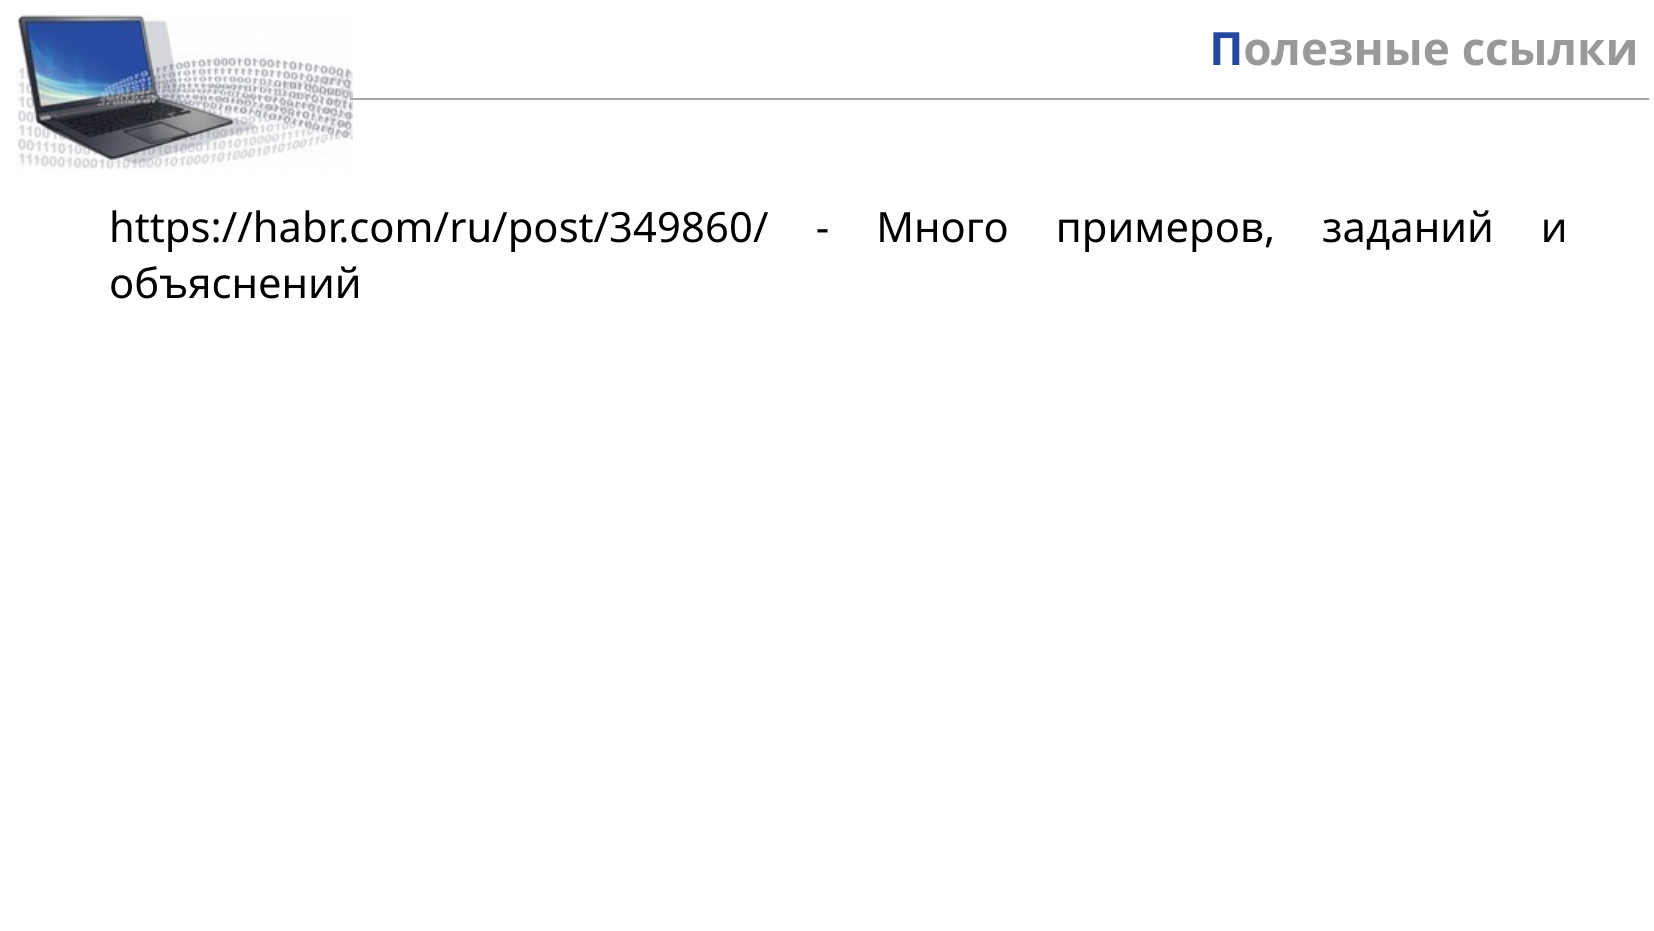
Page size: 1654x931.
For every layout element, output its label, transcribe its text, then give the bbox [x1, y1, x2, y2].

picture [16, 14, 353, 171]
text_box https://habr.com/ru/post/349860/ - Много примеров, заданий и объяснений [94, 189, 1583, 886]
title Полезные ссылки [318, 0, 1654, 101]
